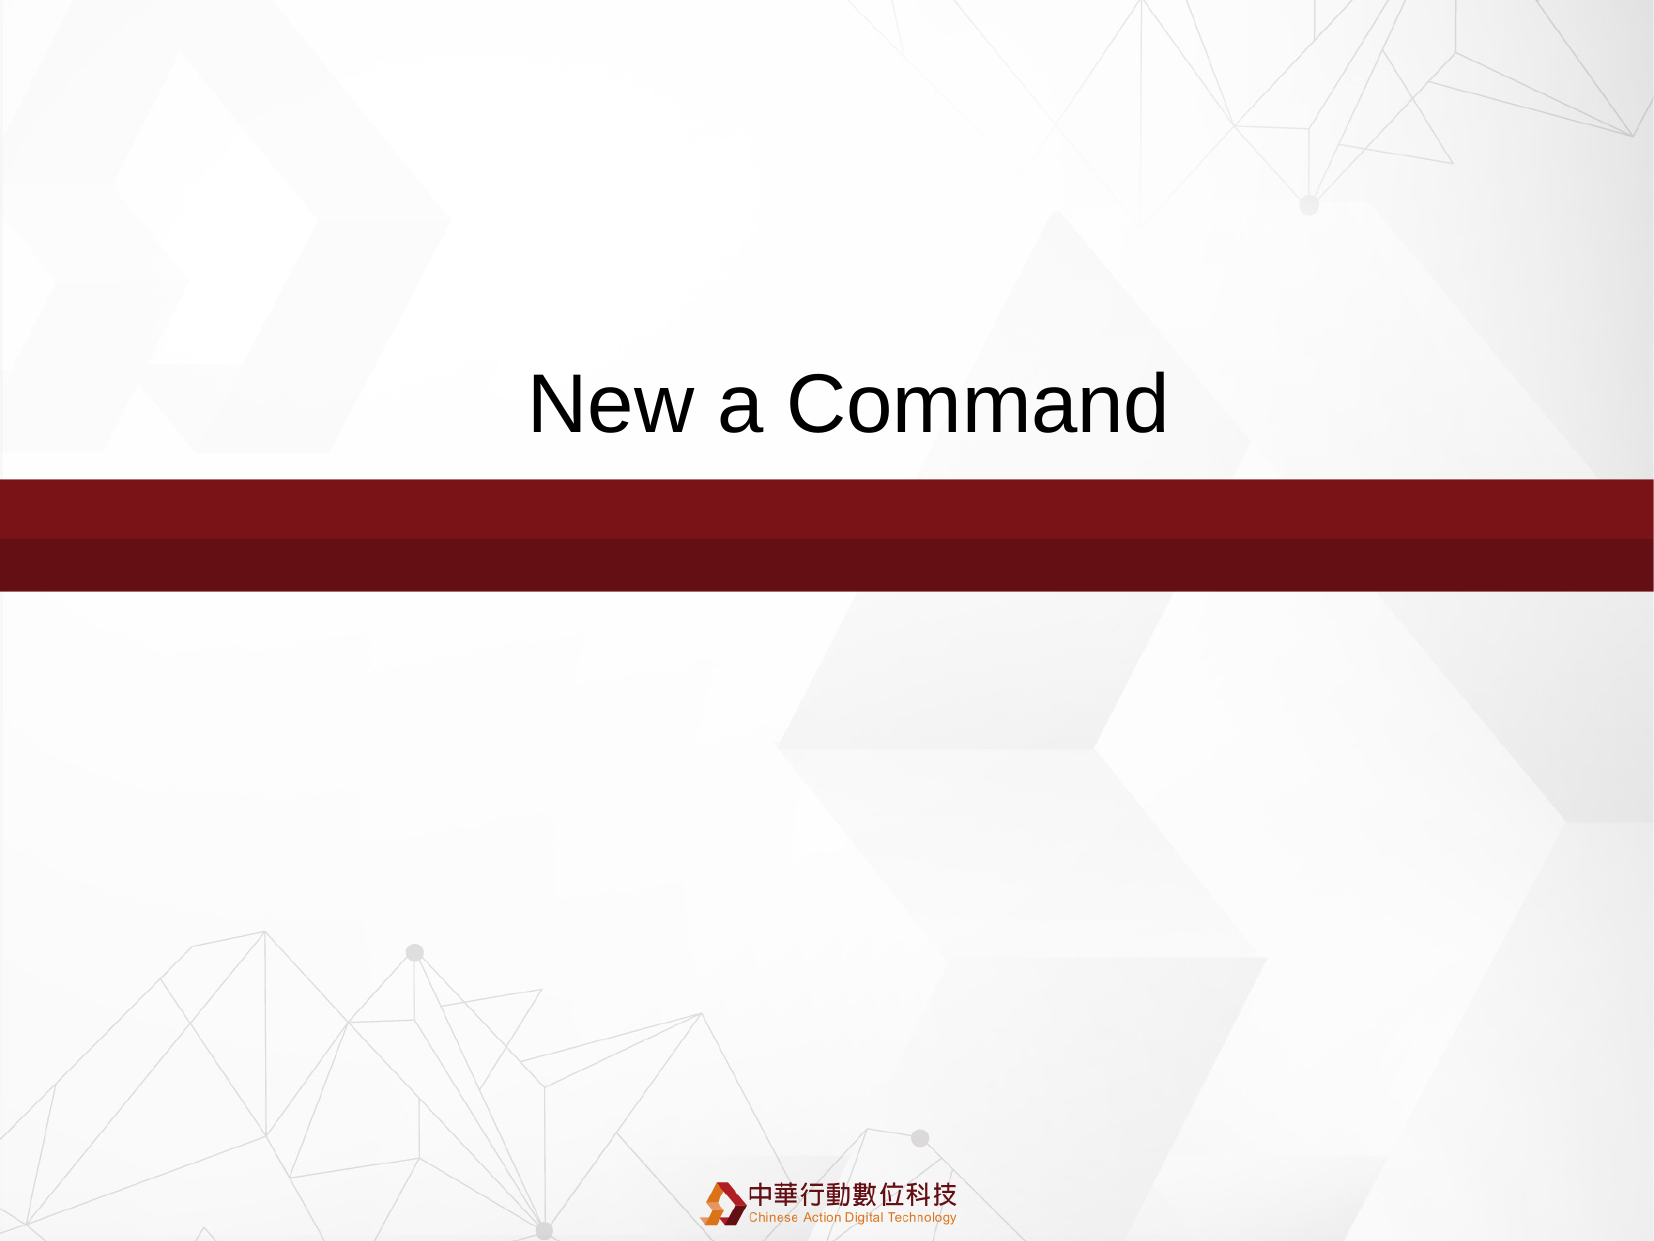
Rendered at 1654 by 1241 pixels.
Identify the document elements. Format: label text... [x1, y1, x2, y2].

title New a Command [105, 300, 1594, 508]
picture [0, 0, 1654, 1241]
